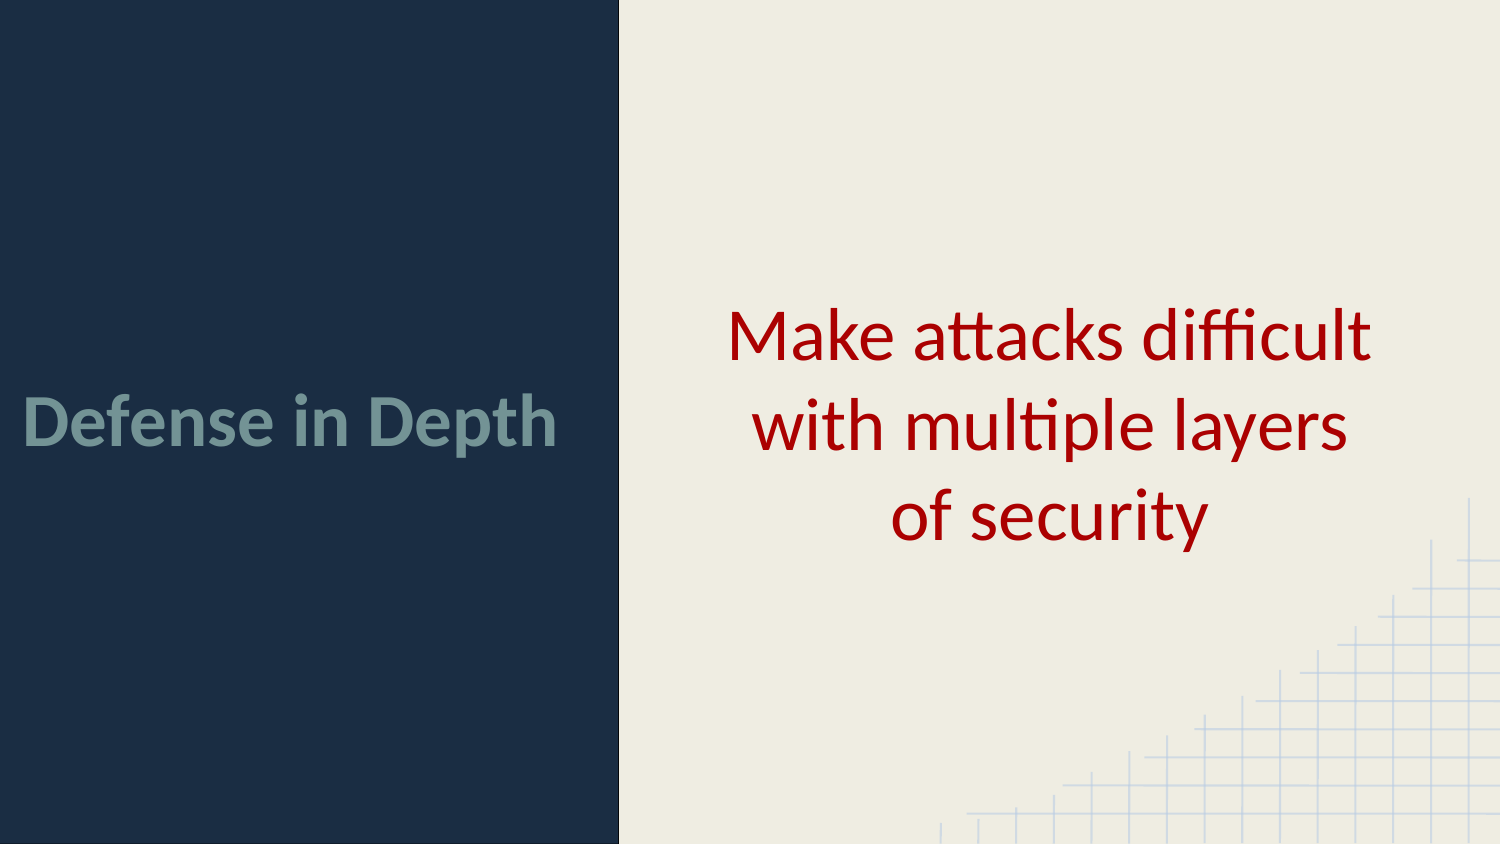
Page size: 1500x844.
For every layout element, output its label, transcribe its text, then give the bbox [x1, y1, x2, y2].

text_box Make attacks difficult with multiple layers of security [705, 279, 1394, 564]
list Defense in Depth [0, 0, 619, 844]
